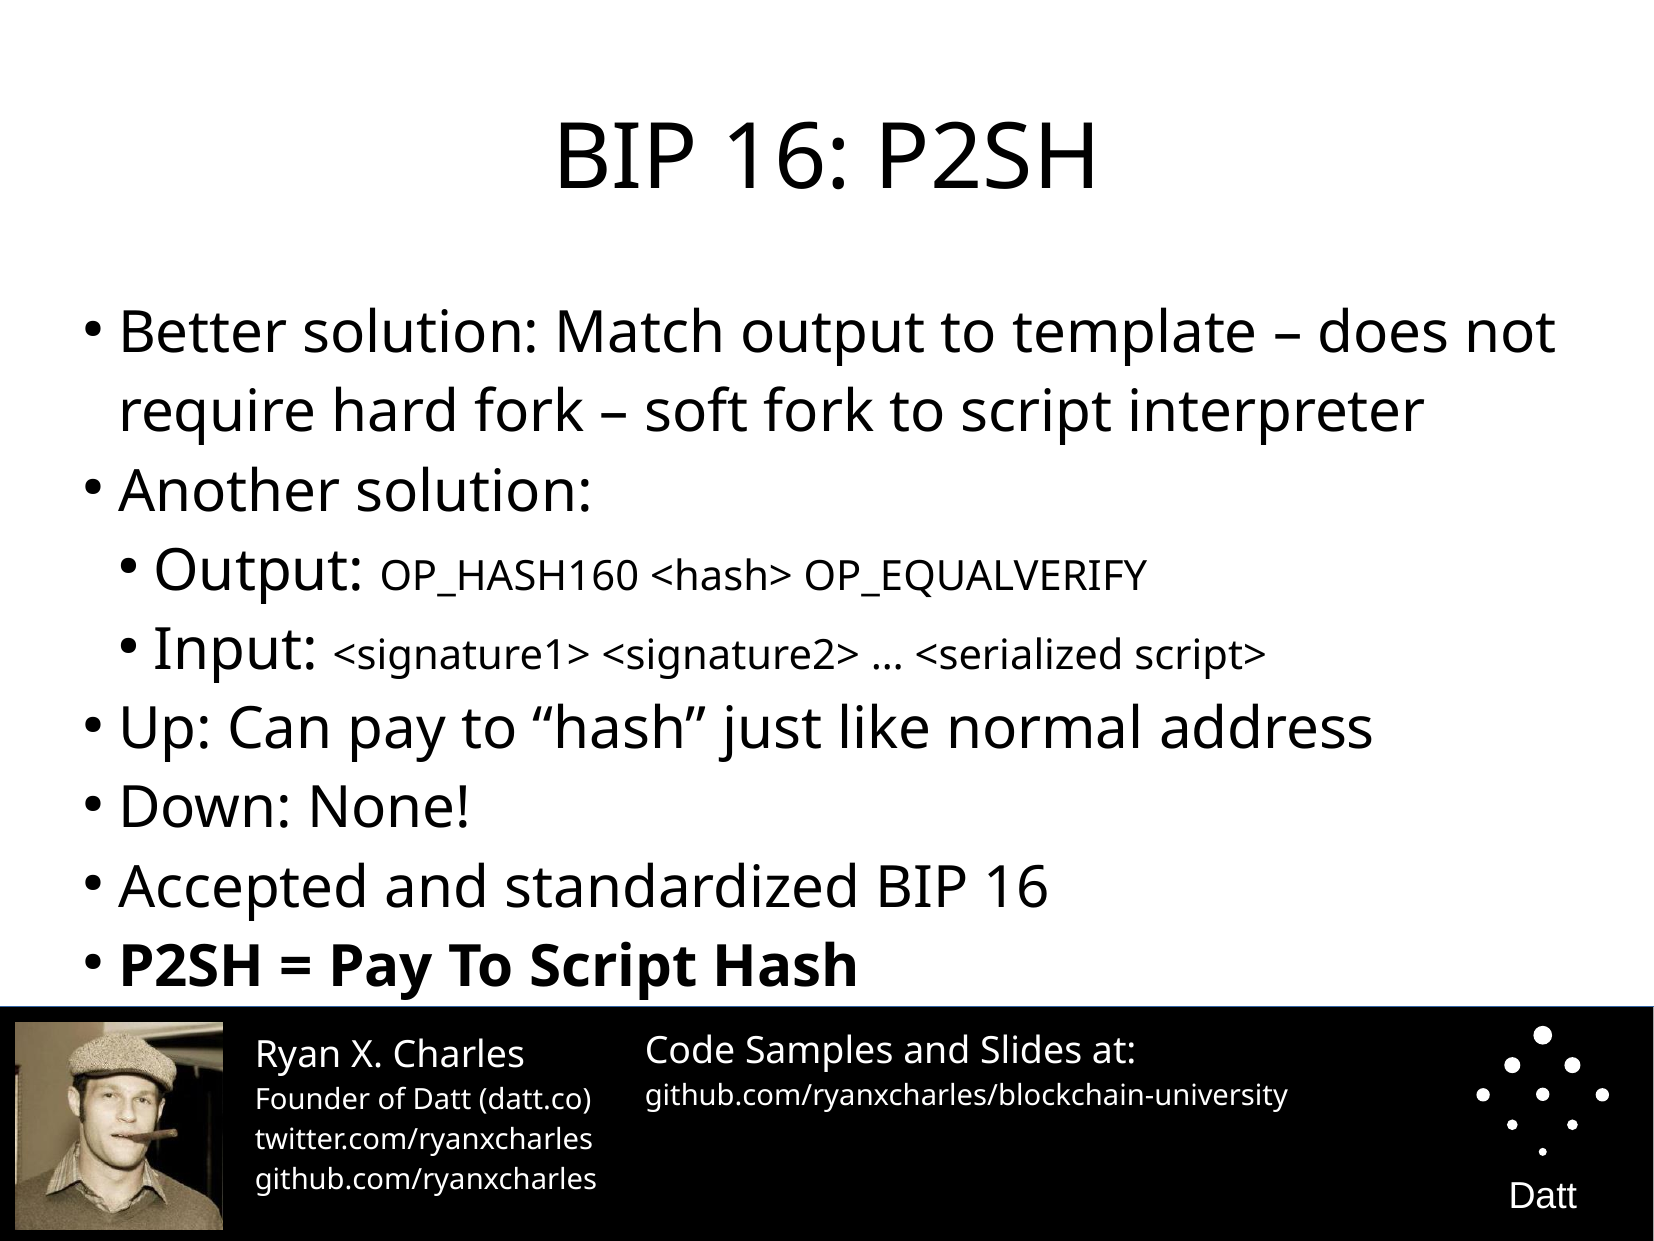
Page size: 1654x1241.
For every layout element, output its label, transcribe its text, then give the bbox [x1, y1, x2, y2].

subtitle Better solution: Match output to template – does not require hard fork – soft fork to script interpreter Another solution: Output: OP_HASH160 <hash> OP_EQUALVERIFY Input: <signature1> <signature2> … <serialized script> Up: Can pay to “hash” just like normal address Down: None! Accepted and standardized BIP 16 P2SH = Pay To Script Hash [82, 290, 1571, 1010]
text_box Datt [1452, 1167, 1633, 1241]
picture [1475, 1023, 1611, 1159]
picture [15, 1022, 223, 1231]
text_box Ryan X. Charles Founder of Datt (datt.co) twitter.com/ryanxcharles github.com/ryanxcharles [240, 1020, 976, 1241]
text_box Code Samples and Slides at: github.com/ryanxcharles/blockchain-university [630, 1015, 1403, 1156]
title BIP 16: P2SH [82, 49, 1571, 257]
text_box [0, 1006, 1654, 1241]
